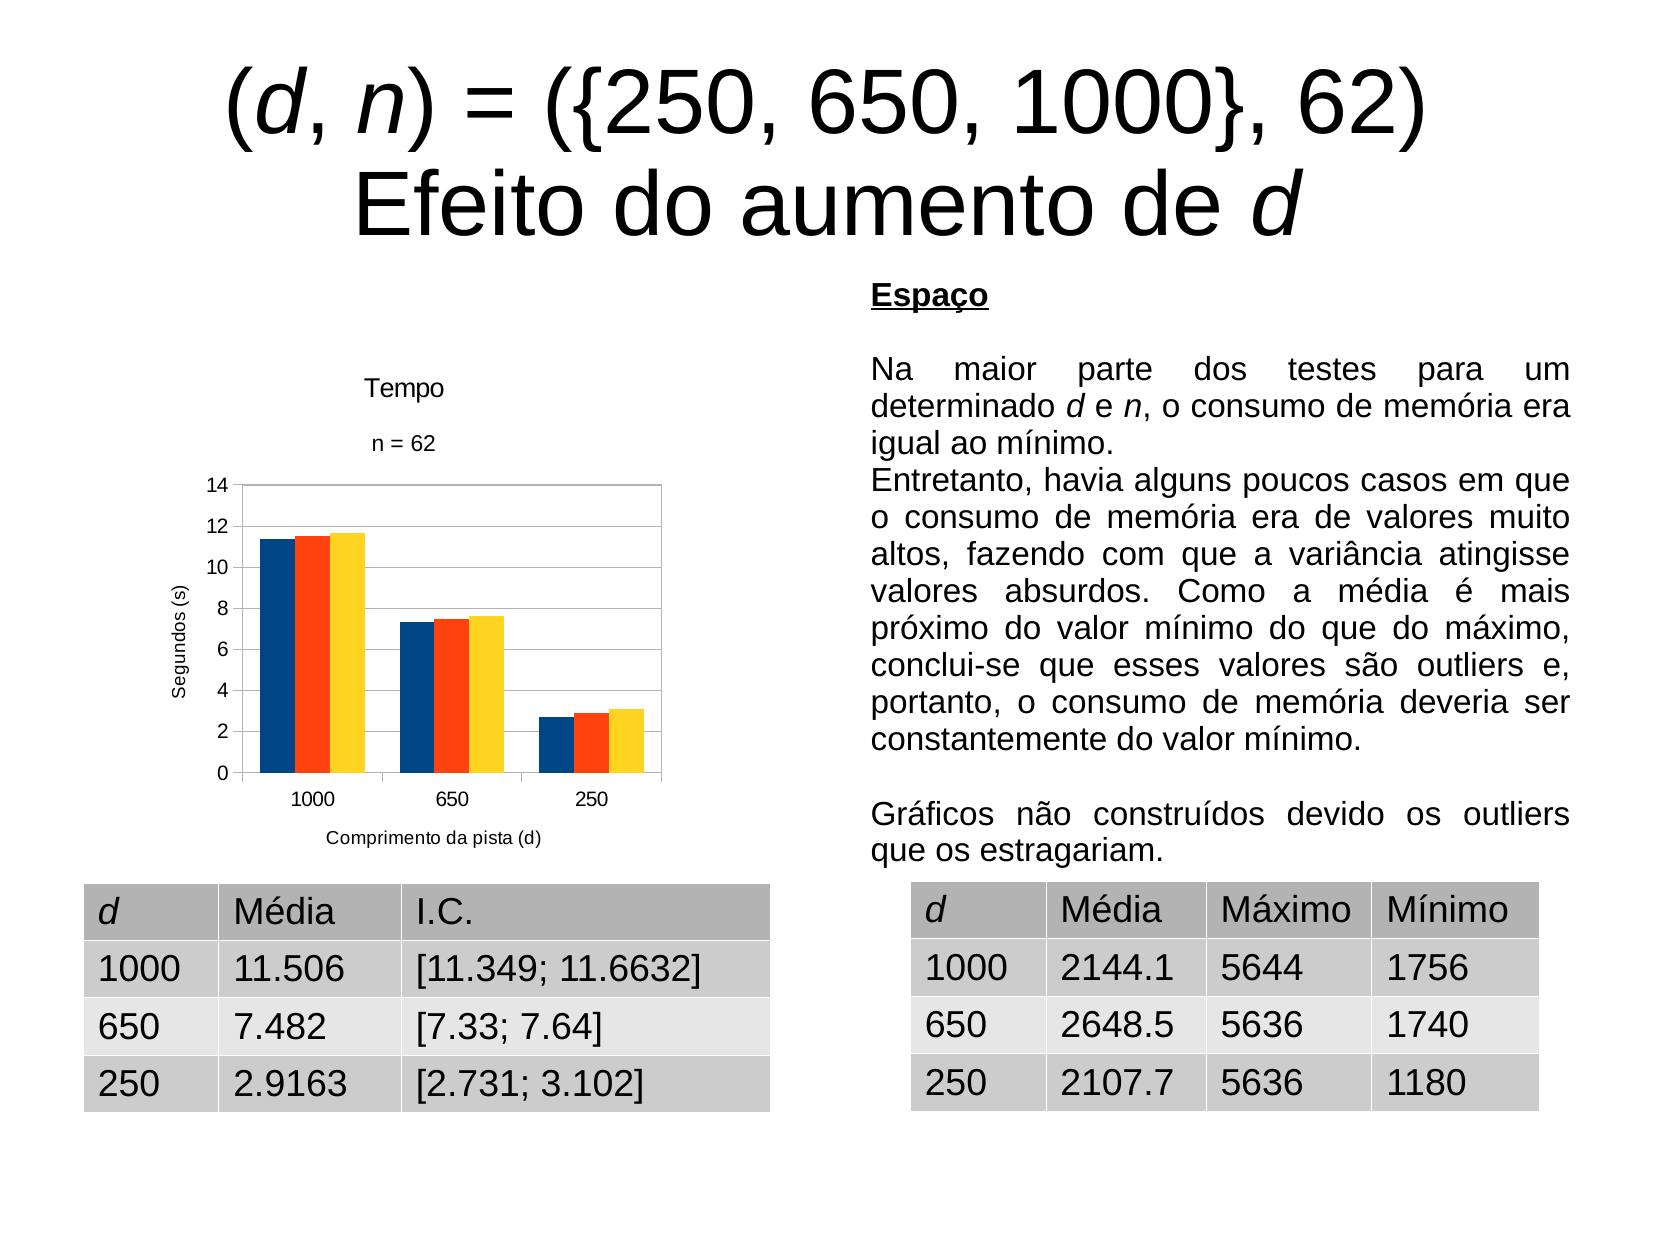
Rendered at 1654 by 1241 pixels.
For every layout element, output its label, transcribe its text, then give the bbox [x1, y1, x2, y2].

table_cell 650 [911, 997, 1046, 1053]
table_header Mínimo [1372, 882, 1539, 938]
table_header Média [1047, 882, 1206, 938]
table_cell [2.731; 3.102] [402, 1056, 770, 1112]
table_cell 2648.5 [1047, 997, 1206, 1053]
table_cell 250 [911, 1054, 1046, 1111]
table_cell 2107.7 [1047, 1054, 1206, 1111]
table_cell 11.506 [219, 941, 401, 997]
table_cell 1000 [911, 939, 1046, 996]
table_cell [11.349; 11.6632] [402, 941, 770, 997]
table_cell 1000 [84, 941, 218, 997]
table_cell 2144.1 [1047, 939, 1206, 996]
table_cell 7.482 [219, 998, 401, 1055]
table_cell 250 [84, 1056, 218, 1112]
chart [135, 347, 672, 880]
table_header d [84, 884, 218, 940]
table_header I.C. [402, 884, 770, 940]
table_cell 2.9163 [219, 1056, 401, 1112]
table_cell [7.33; 7.64] [402, 998, 770, 1055]
title (d, n) = ({250, 650, 1000}, 62) Efeito do aumento de d [82, 49, 1571, 257]
table_cell 1740 [1372, 997, 1539, 1053]
table_header Máximo [1207, 882, 1371, 938]
table_cell 1180 [1372, 1054, 1539, 1111]
table_cell 5636 [1207, 997, 1371, 1053]
text_box Espaço Na maior parte dos testes para um determinado d e n, o consumo de memória era igual ao mínimo. Entretanto, havia alguns poucos casos em que o consumo de memória era de valores muito altos, fazendo com que a variância atingisse valores absurdos. Como a média é mais próximo do valor mínimo do que do máximo, conclui-se que esses valores são outliers e, portanto, o consumo de memória deveria ser constantemente do valor mínimo. Gráficos não construídos devido os outliers que os estragariam. [870, 272, 1572, 873]
table_cell 5644 [1207, 939, 1371, 996]
table_header d [911, 882, 1046, 938]
table_cell 5636 [1207, 1054, 1371, 1111]
table_header Média [219, 884, 401, 940]
table_cell 650 [84, 998, 218, 1055]
table_cell 1756 [1372, 939, 1539, 996]
